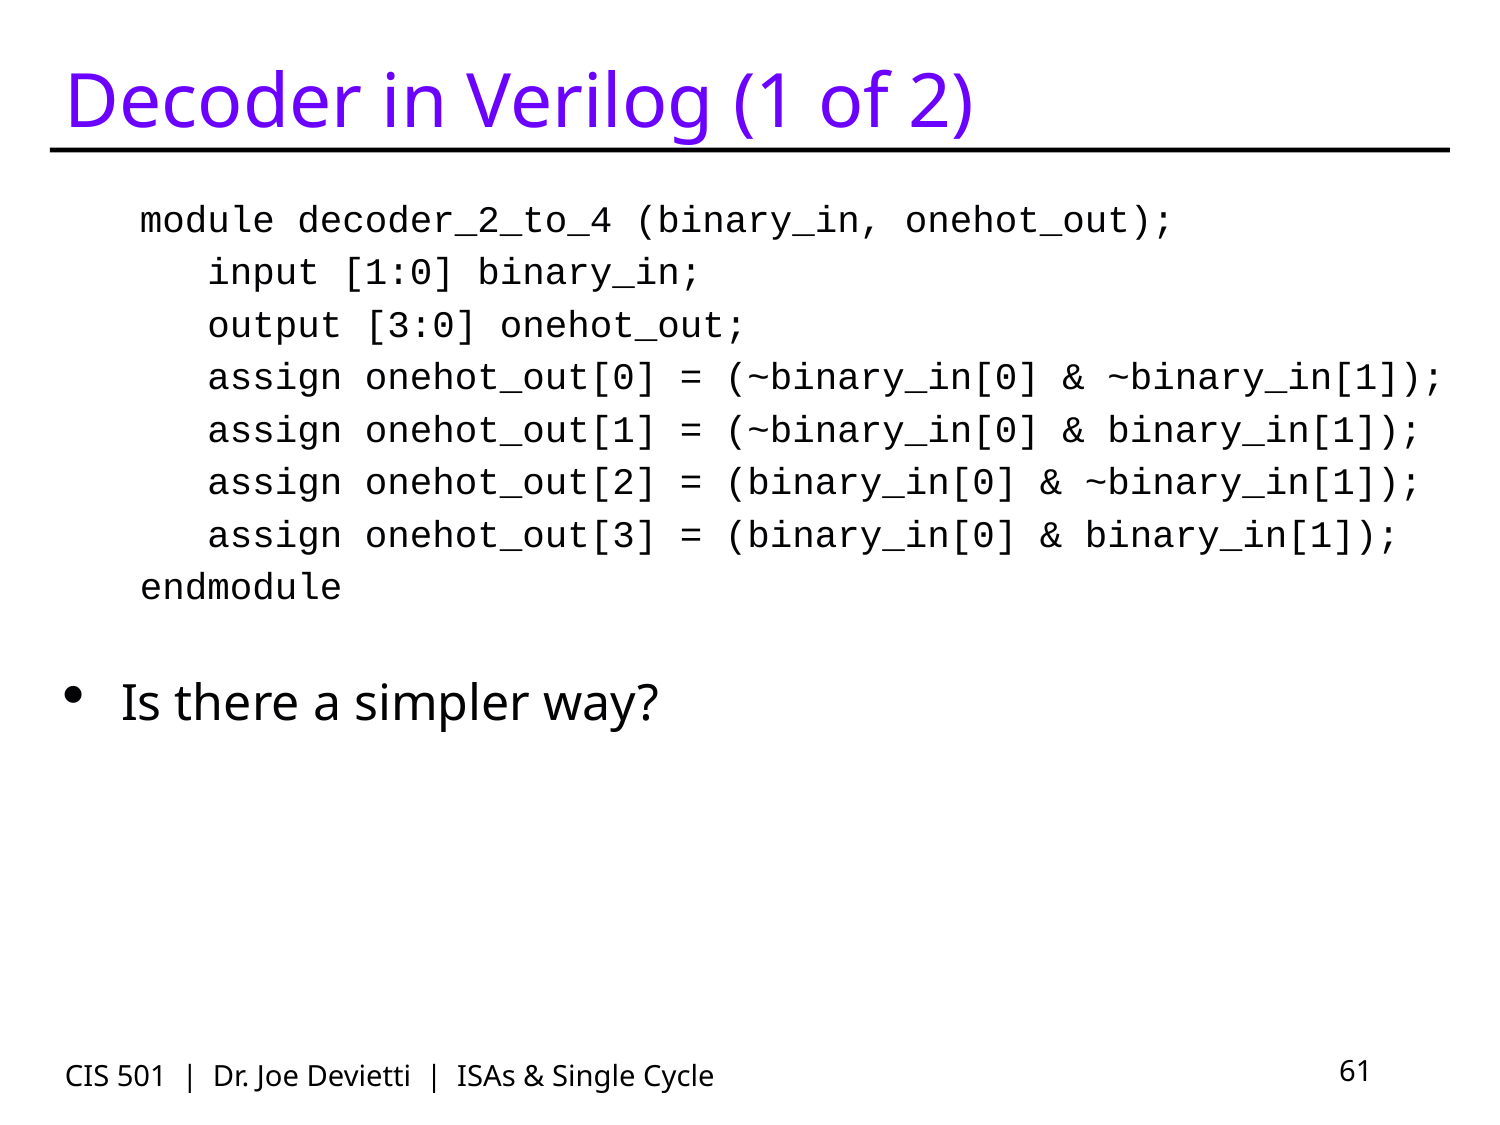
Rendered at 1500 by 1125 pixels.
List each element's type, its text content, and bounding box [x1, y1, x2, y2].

text_box <number> [1074, 1049, 1388, 1100]
text_box module decoder_2_to_4 (binary_in, onehot_out); input [1:0] binary_in; output [3:0] onehot_out; assign onehot_out[0] = (~binary_in[0] & ~binary_in[1]); assign onehot_out[1] = (~binary_in[0] & binary_in[1]); assign onehot_out[2] = (binary_in[0] & ~binary_in[1]); assign onehot_out[3] = (binary_in[0] & binary_in[1]); endmodule Is there a simpler way? [49, 187, 1500, 1025]
text_box CIS 501 | Dr. Joe Devietti | ISAs & Single Cycle [49, 1049, 988, 1100]
text_box Decoder in Verilog (1 of 2) [49, 37, 1375, 150]
